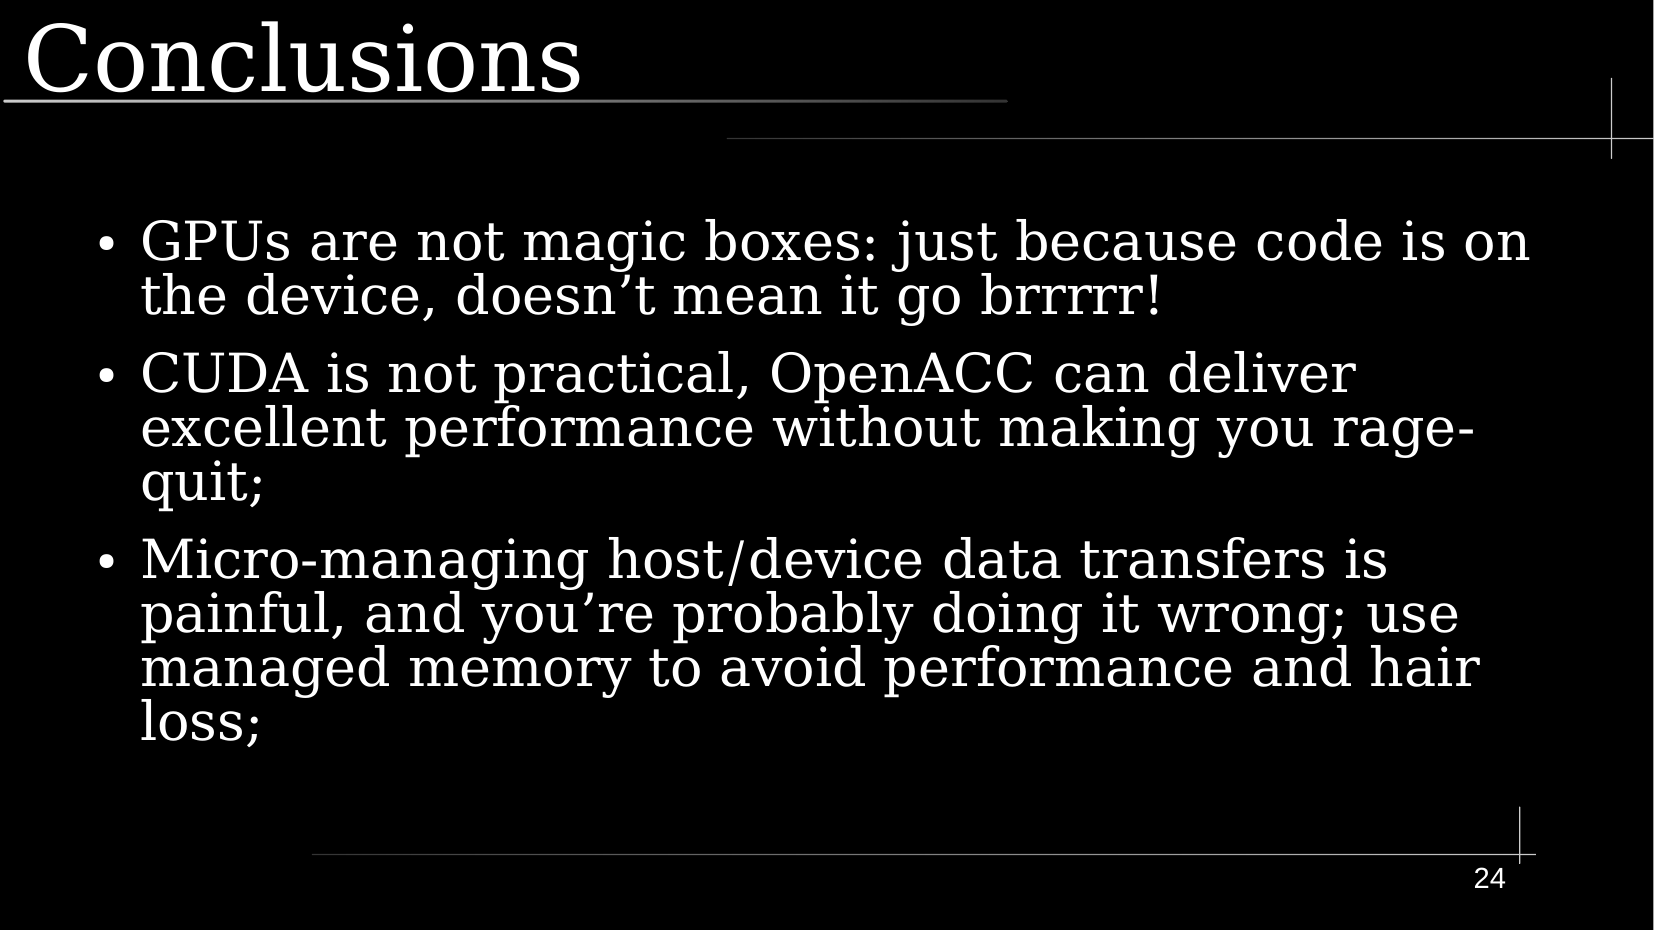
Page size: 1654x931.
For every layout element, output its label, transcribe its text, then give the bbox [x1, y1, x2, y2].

list GPUs are not magic boxes: just because code is on the device, doesn’t mean it go brrrrr! CUDA is not practical, OpenACC can deliver excellent performance without making you rage-quit; Micro-managing host/device data transfers is painful, and you’re probably doing it wrong; use managed memory to avoid performance and hair loss; [82, 217, 1571, 758]
title Conclusions [23, 11, 1589, 119]
